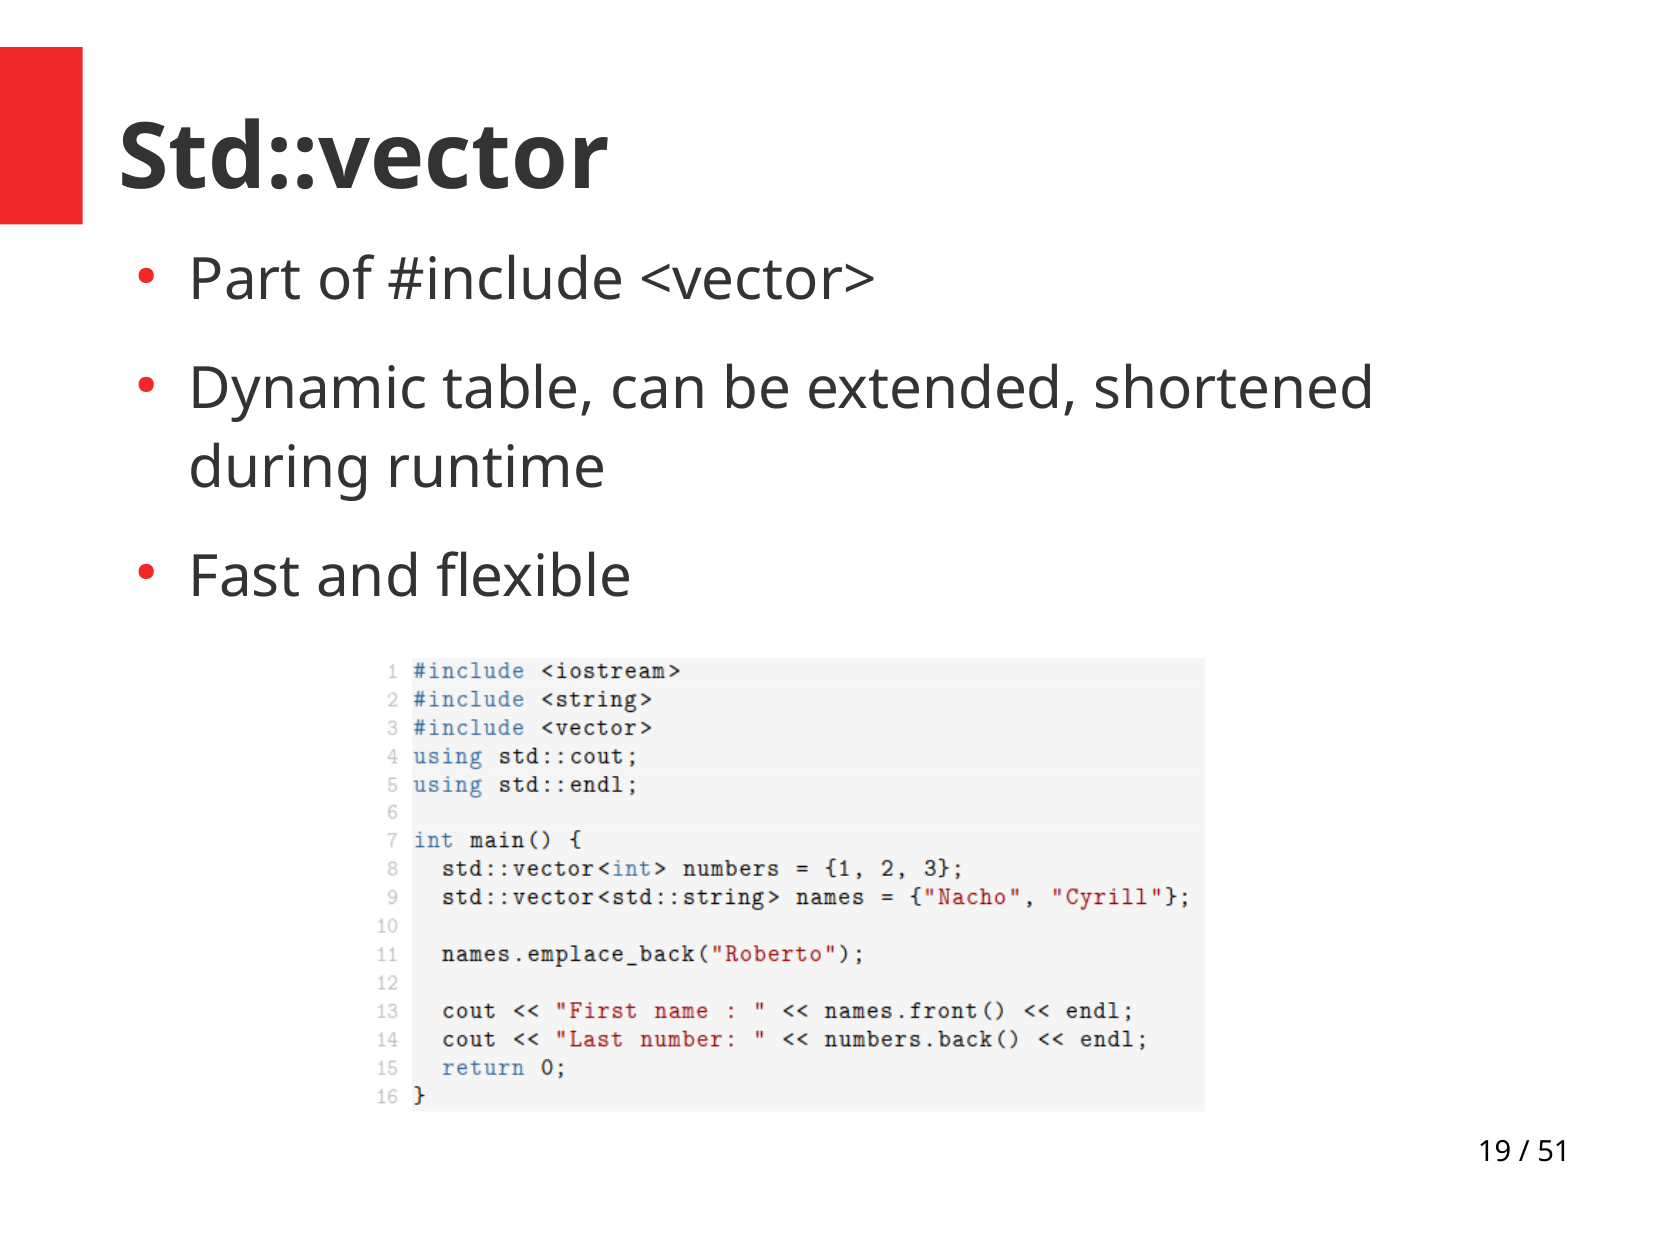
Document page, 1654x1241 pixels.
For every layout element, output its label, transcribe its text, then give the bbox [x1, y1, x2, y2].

list Part of #include <vector> Dynamic table, can be extended, shortened during runtime Fast and flexible [118, 237, 1536, 957]
title Std::vector [118, 49, 1571, 257]
picture [374, 637, 1205, 1123]
